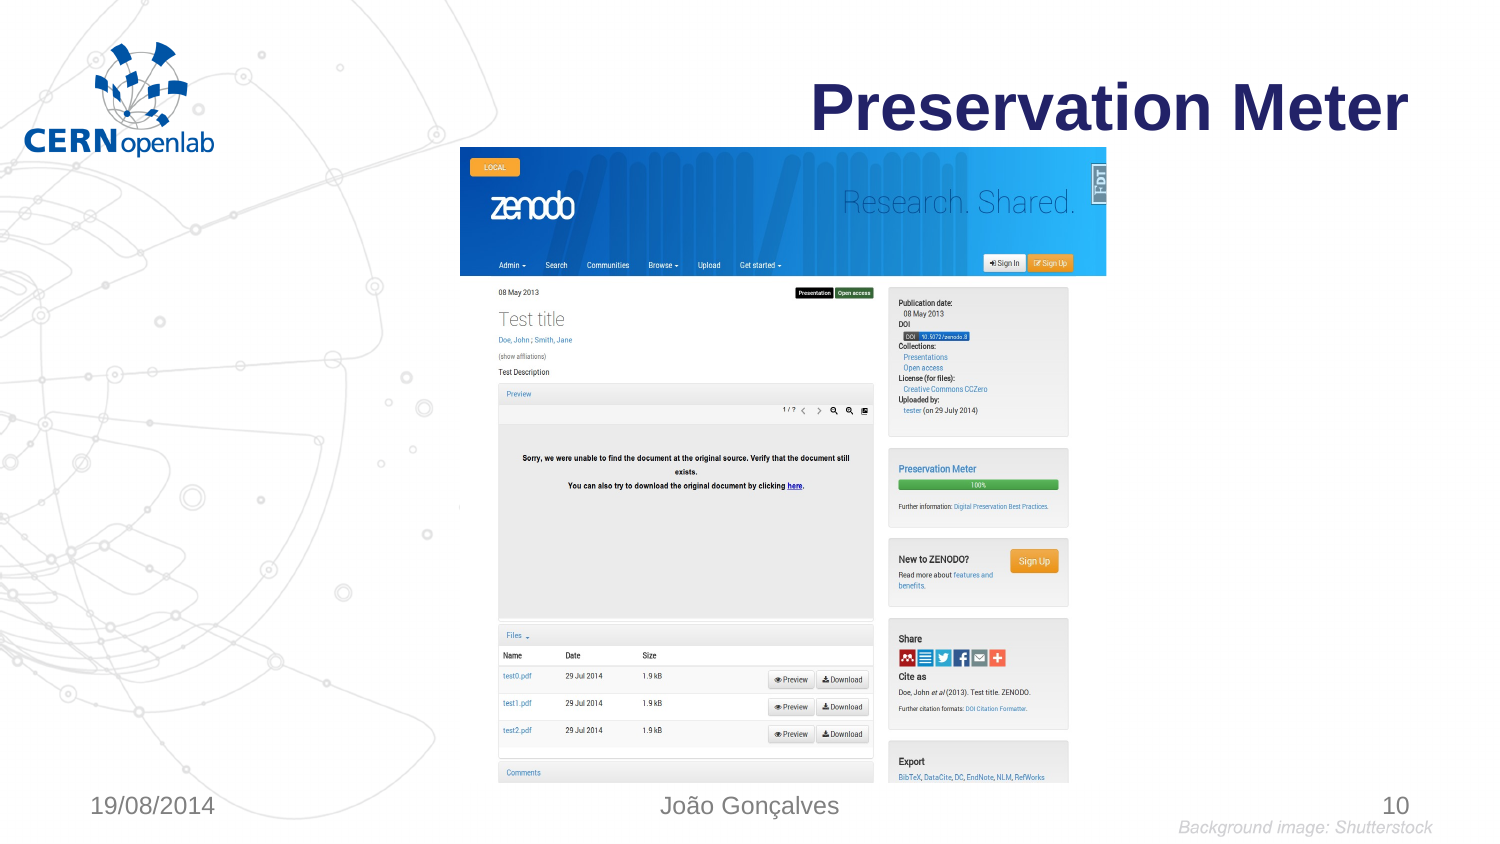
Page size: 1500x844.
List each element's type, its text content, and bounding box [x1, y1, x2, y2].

footer João Gonçalves [466, 783, 1034, 827]
picture [0, 0, 1500, 844]
slide_number 19/08/2014 [75, 782, 425, 827]
slide_number <number> [1074, 782, 1425, 827]
title Preservation Meter [230, 33, 1425, 175]
